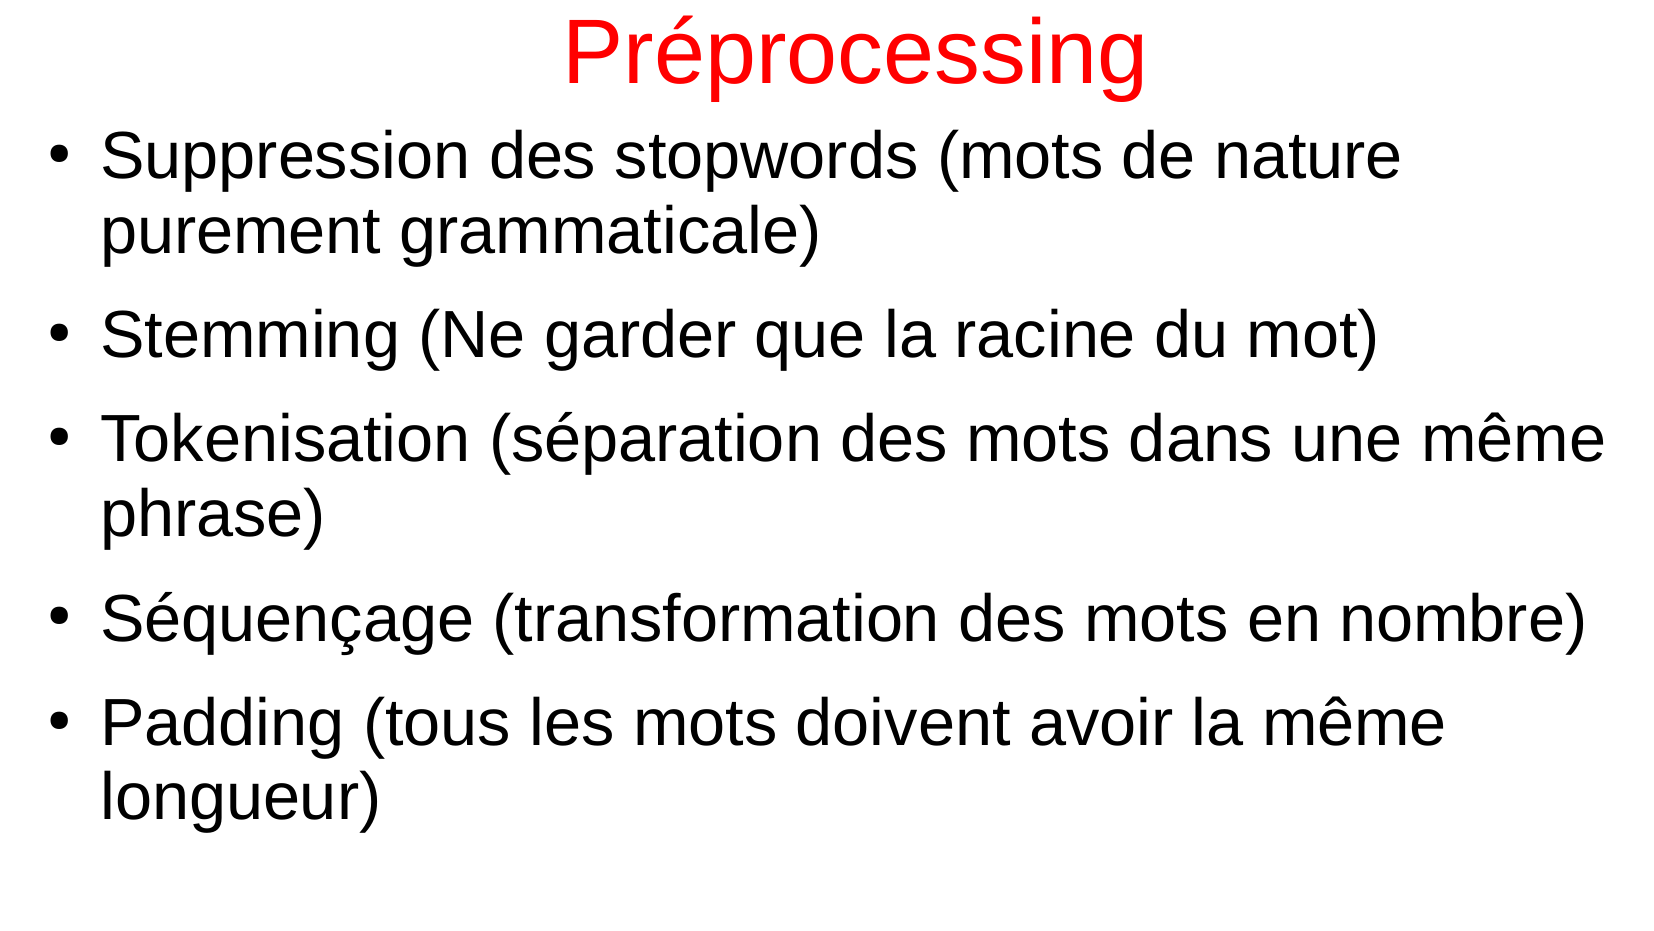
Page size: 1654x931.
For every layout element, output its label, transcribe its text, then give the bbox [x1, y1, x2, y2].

title Préprocessing [76, 0, 1565, 103]
list Suppression des stopwords (mots de nature purement grammaticale) Stemming (Ne garder que la racine du mot) Tokenisation (séparation des mots dans une même phrase) Séquençage (transformation des mots en nombre) Padding (tous les mots doivent avoir la même longueur) [29, 118, 1625, 916]
